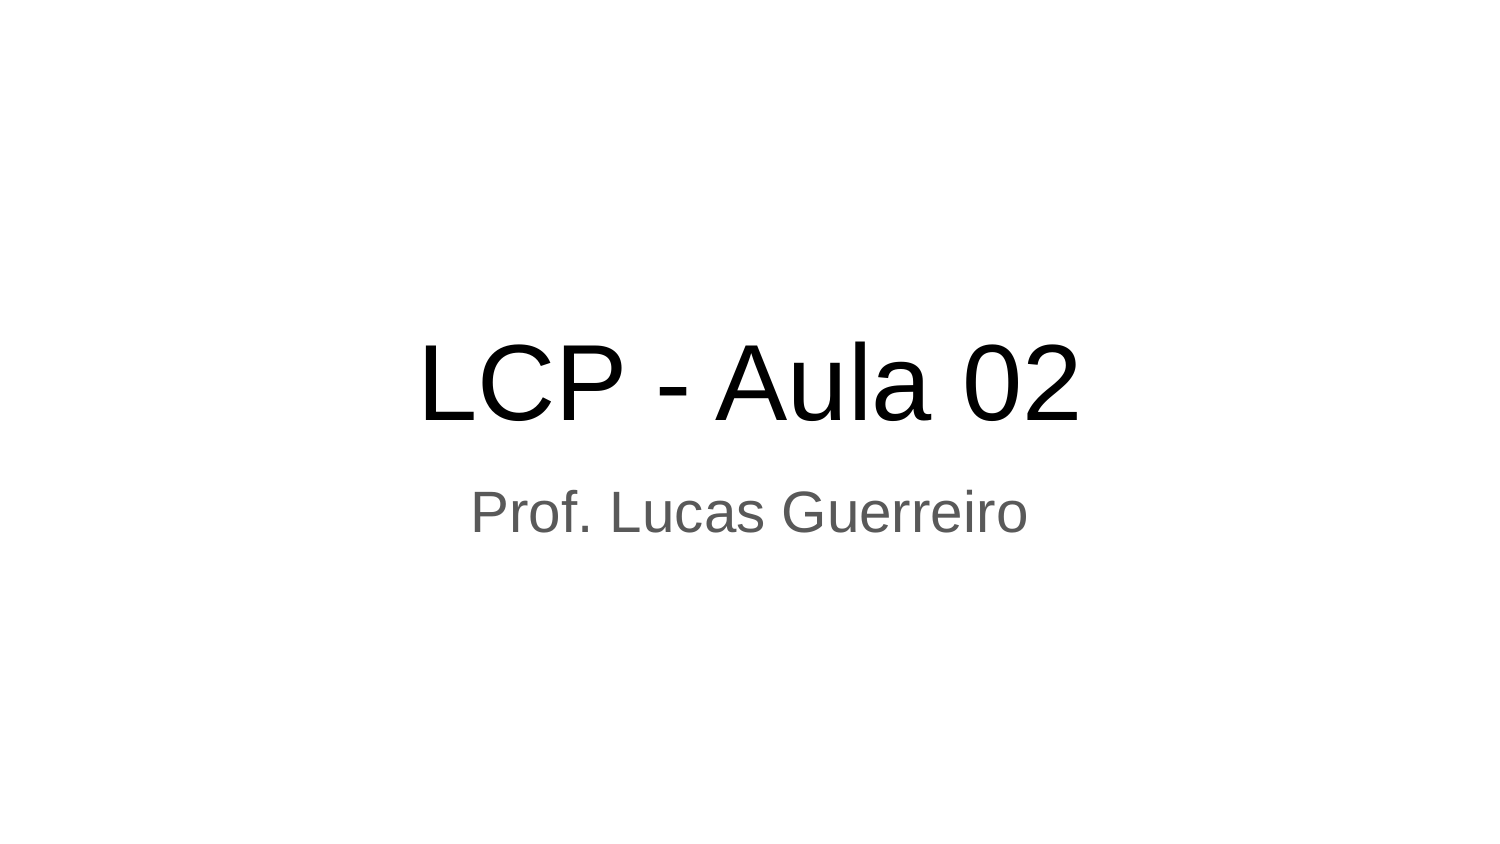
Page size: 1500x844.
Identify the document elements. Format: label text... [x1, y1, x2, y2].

subtitle Prof. Lucas Guerreiro [51, 464, 1449, 595]
title LCP - Aula 02 [51, 122, 1449, 459]
